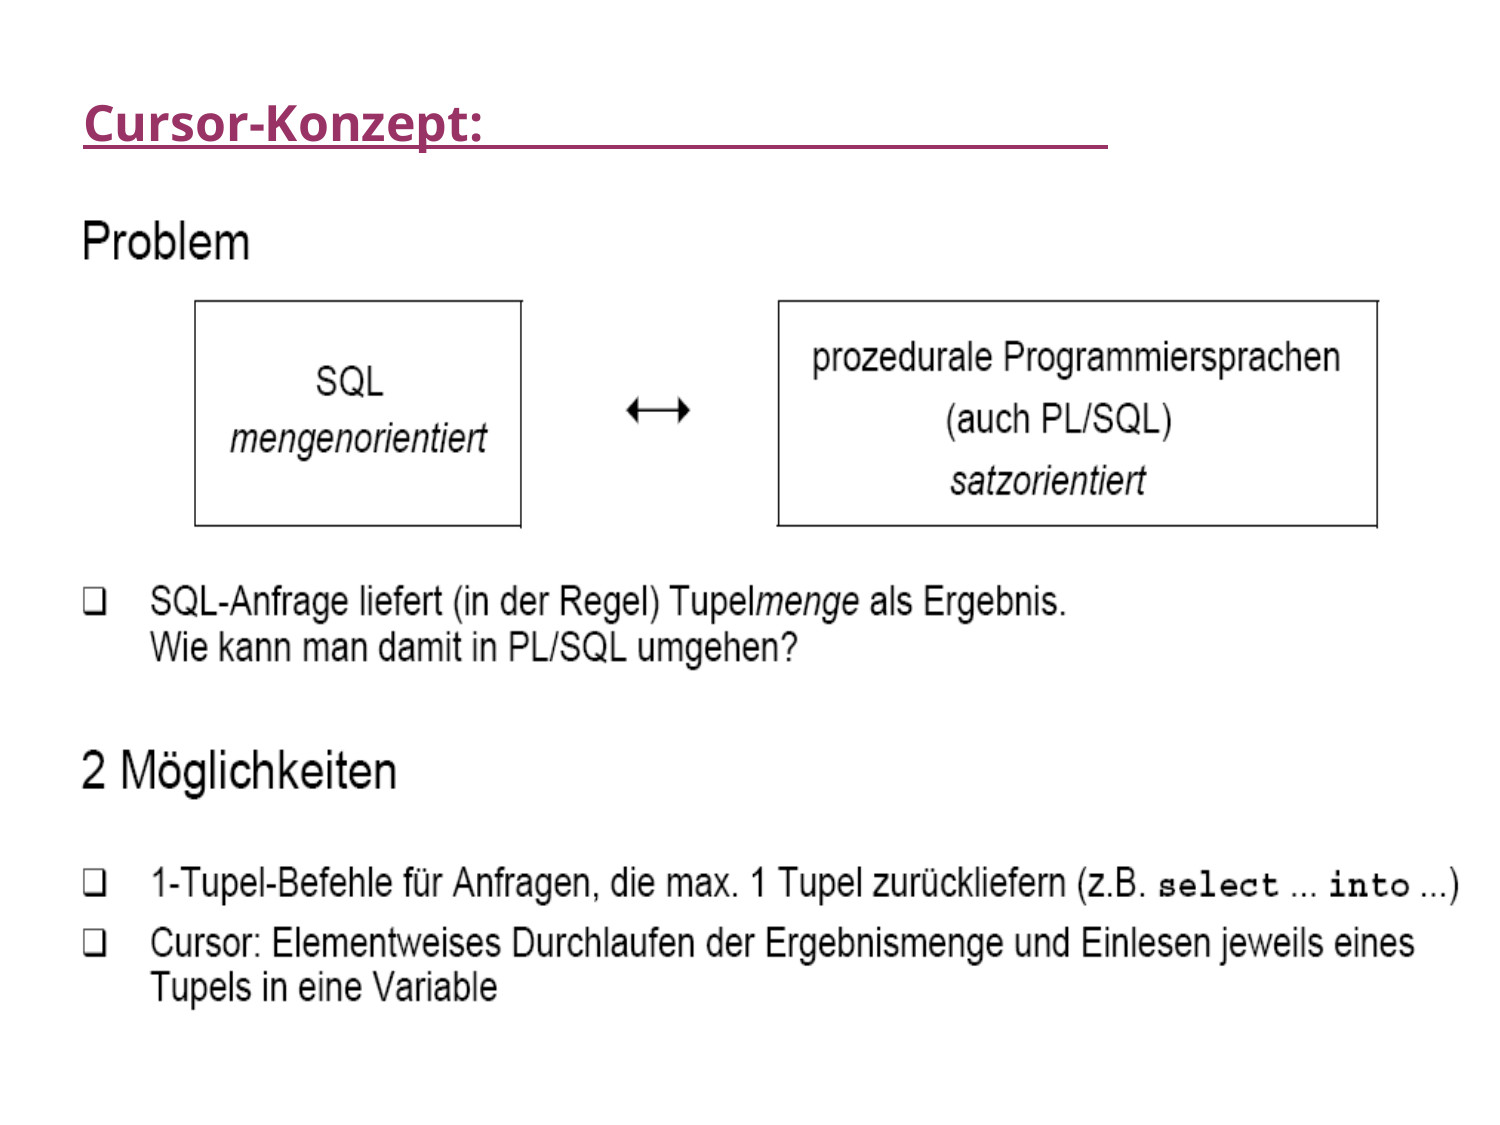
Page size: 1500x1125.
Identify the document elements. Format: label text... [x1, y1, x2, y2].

title Cursor-Konzept: [83, 59, 1359, 185]
picture [76, 212, 1470, 1028]
